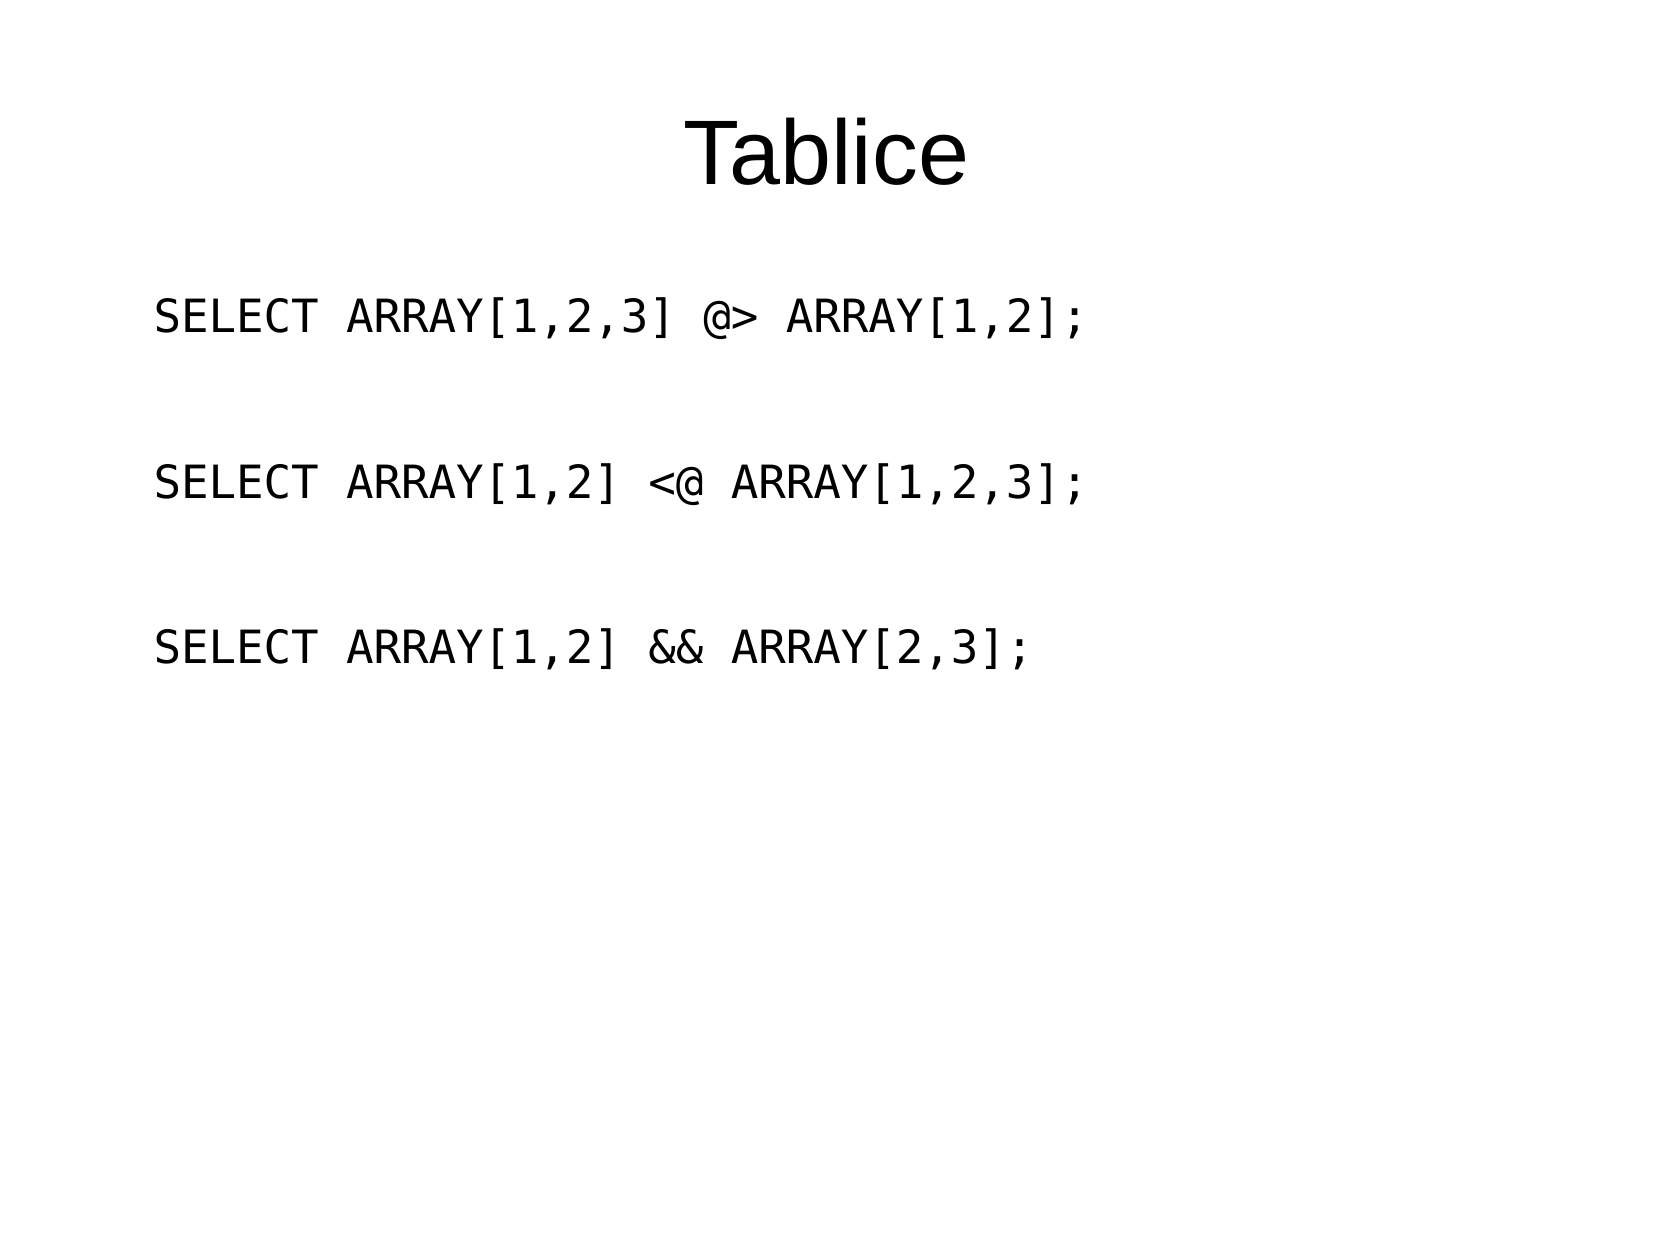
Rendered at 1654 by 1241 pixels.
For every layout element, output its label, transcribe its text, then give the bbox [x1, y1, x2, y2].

list SELECT ARRAY[1,2,3] @> ARRAY[1,2]; SELECT ARRAY[1,2] <@ ARRAY[1,2,3]; SELECT ARRAY[1,2] && ARRAY[2,3]; [82, 290, 1571, 1010]
title Tablice [82, 49, 1571, 257]
